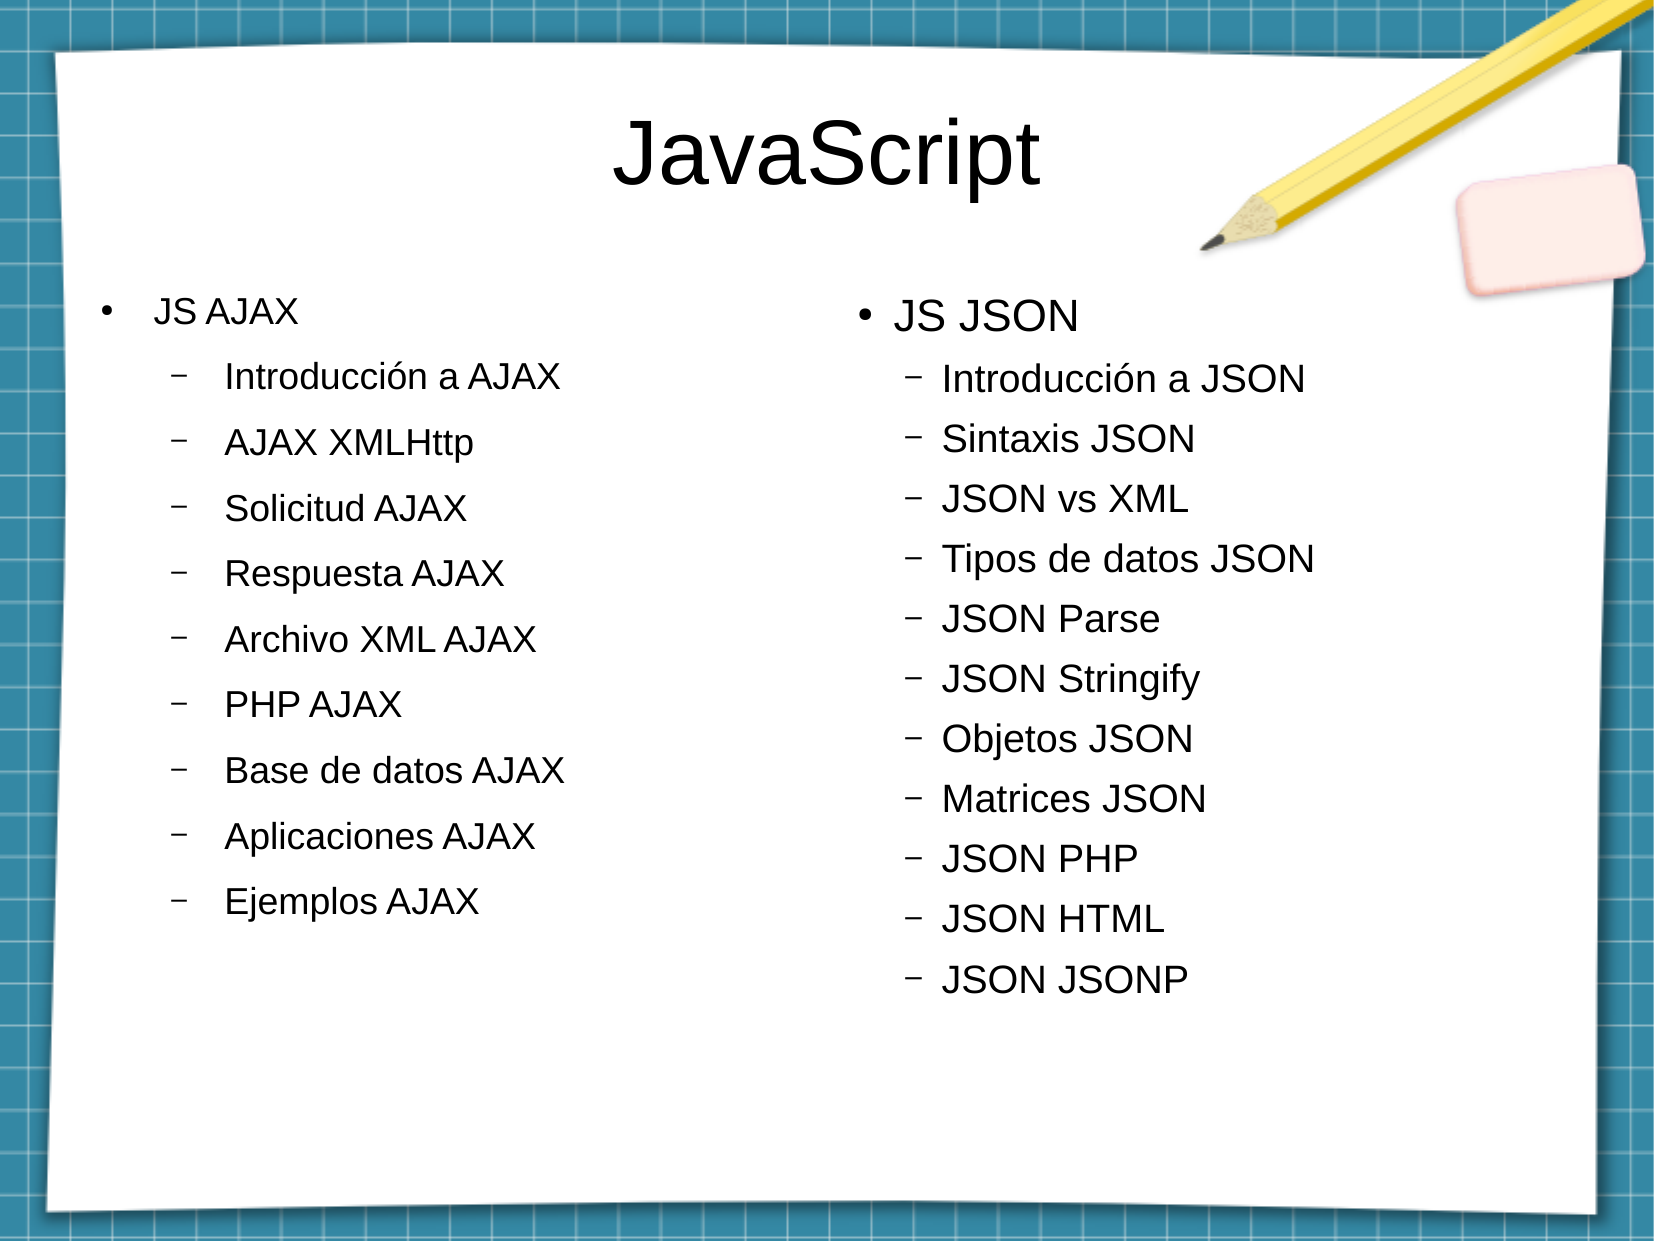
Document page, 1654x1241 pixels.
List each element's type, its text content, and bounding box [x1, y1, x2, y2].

list JS JSON Introducción a JSON Sintaxis JSON JSON vs XML Tipos de datos JSON JSON Parse JSON Stringify Objetos JSON Matrices JSON JSON PHP JSON HTML JSON JSONP [845, 290, 1572, 1010]
title JavaScript [82, 49, 1571, 257]
picture [0, 0, 1654, 1241]
list JS AJAX Introducción a AJAX AJAX XMLHttp Solicitud AJAX Respuesta AJAX Archivo XML AJAX PHP AJAX Base de datos AJAX Aplicaciones AJAX Ejemplos AJAX [82, 290, 809, 1010]
